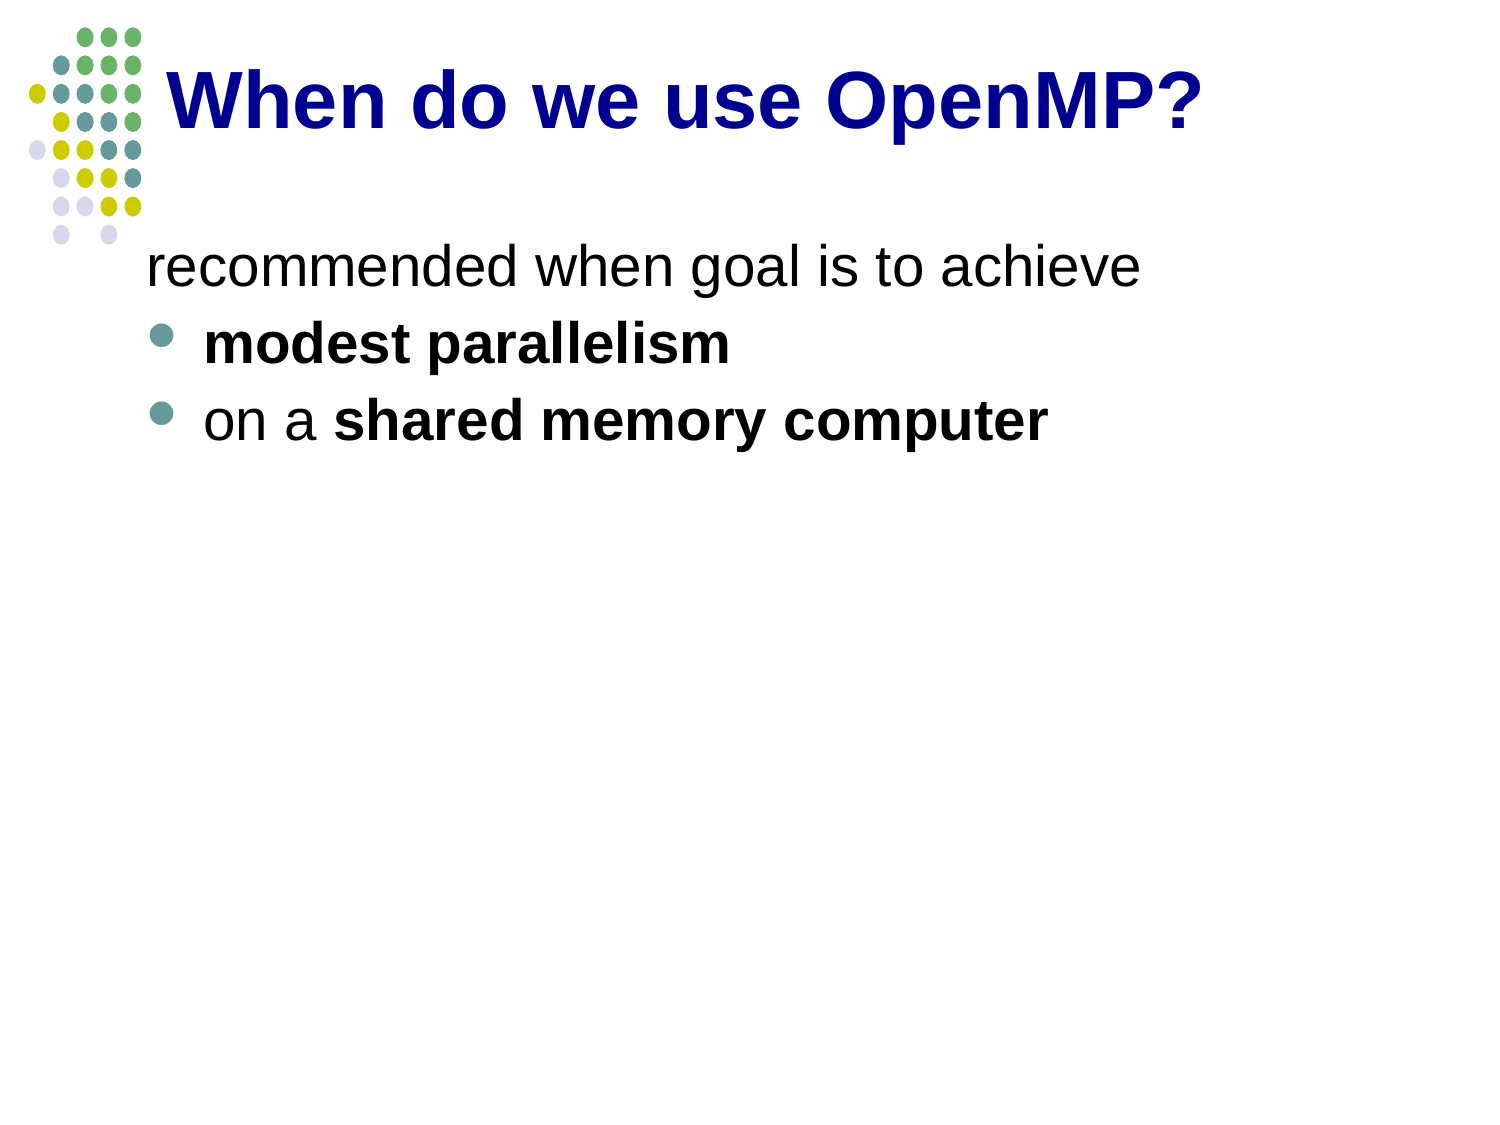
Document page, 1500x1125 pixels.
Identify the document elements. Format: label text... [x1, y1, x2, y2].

list recommended when goal is to achieve modest parallelism on a shared memory computer [75, 228, 1426, 1006]
title When do we use OpenMP? [151, 40, 1390, 176]
